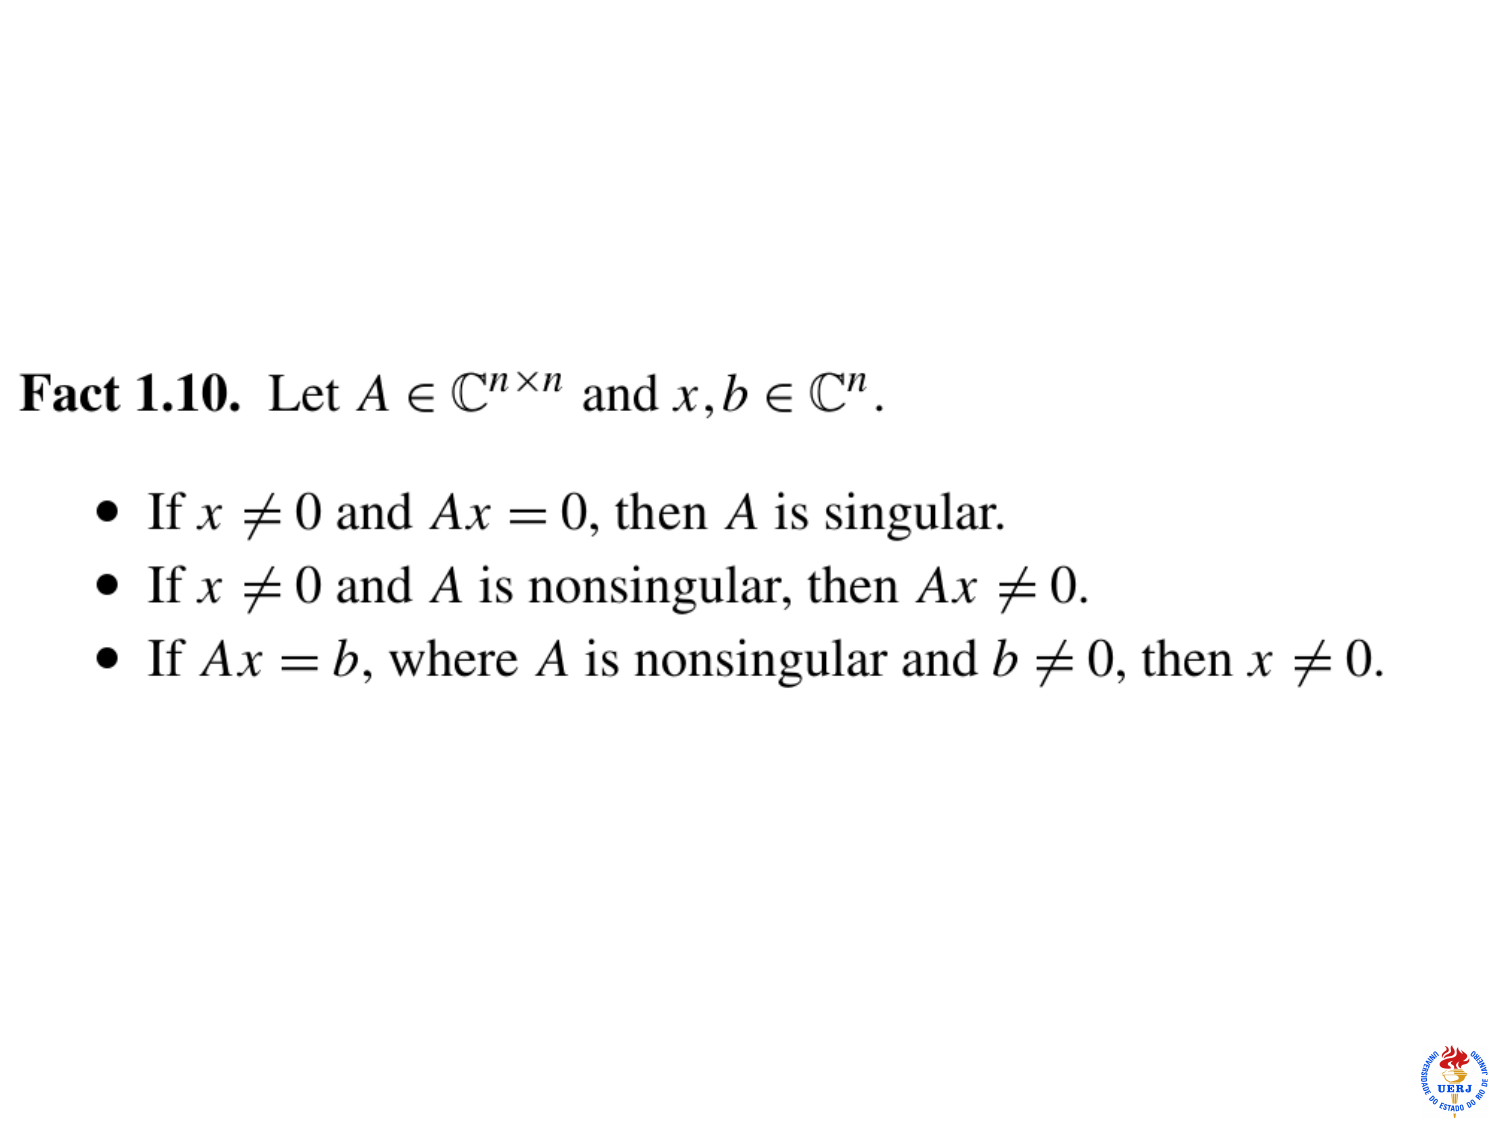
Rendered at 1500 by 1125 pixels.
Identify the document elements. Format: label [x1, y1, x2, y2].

picture [1421, 1045, 1488, 1118]
picture [0, 354, 1492, 706]
